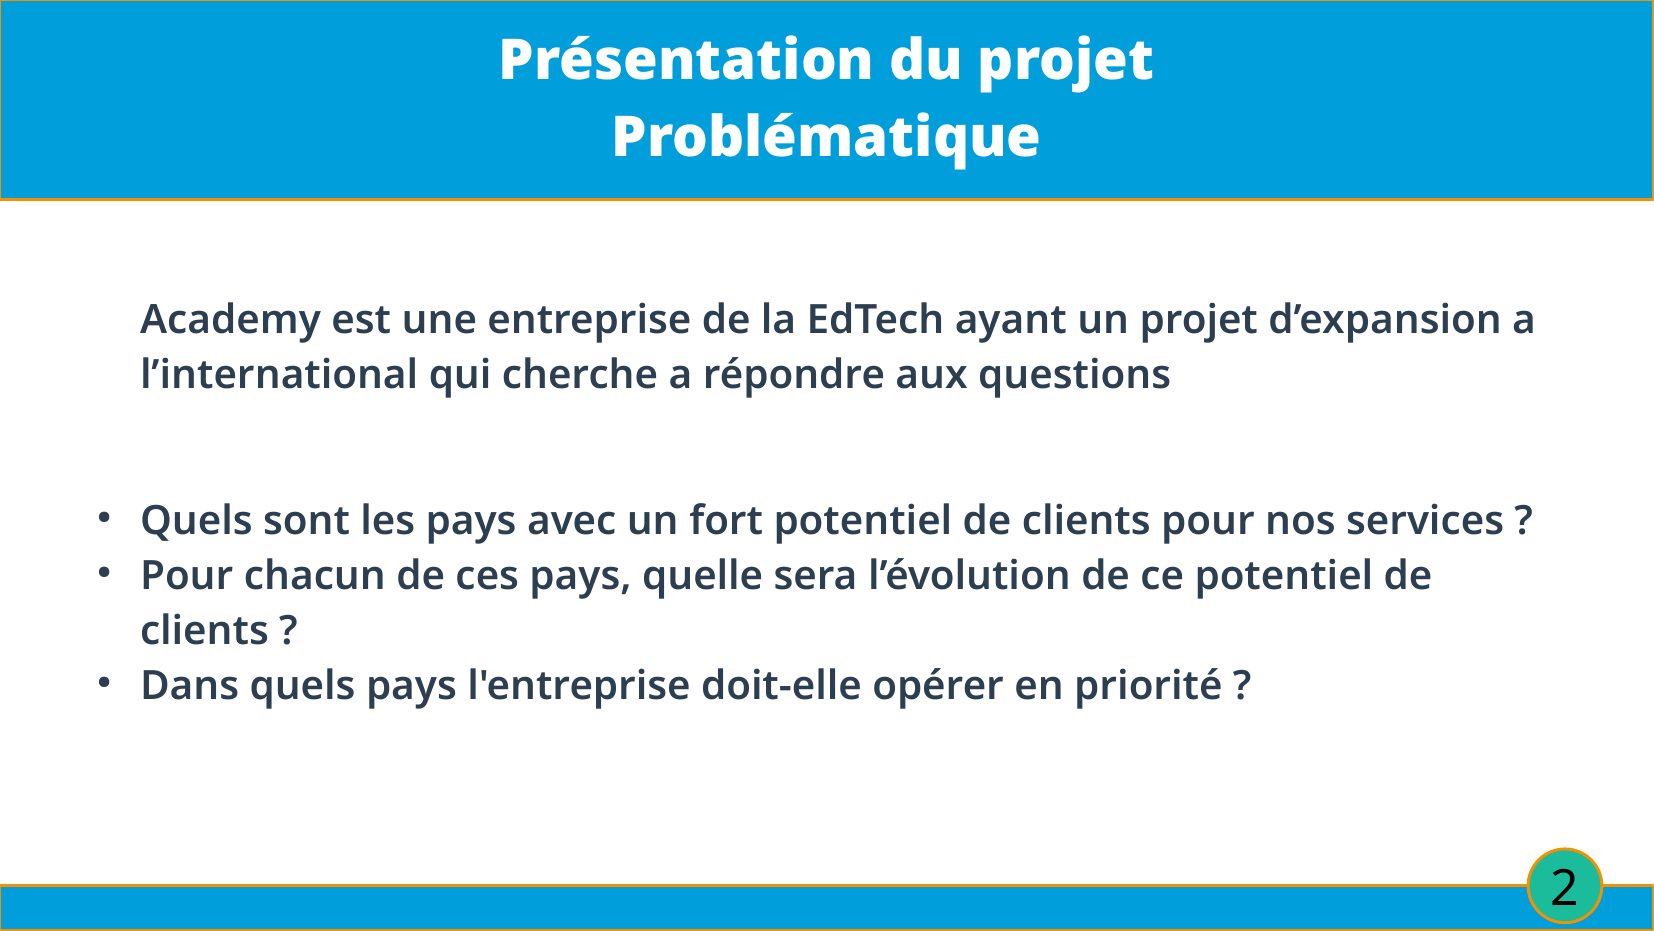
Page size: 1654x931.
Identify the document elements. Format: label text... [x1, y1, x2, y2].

title Présentation du projet Problématique [59, 37, 1595, 155]
list Academy est une entreprise de la EdTech ayant un projet d’expansion a l’international qui cherche a répondre aux questions Quels sont les pays avec un fort potentiel de clients pour nos services ? Pour chacun de ces pays, quelle sera l’évolution de ce potentiel de clients ? Dans quels pays l'entreprise doit-elle opérer en priorité ? [82, 217, 1571, 758]
